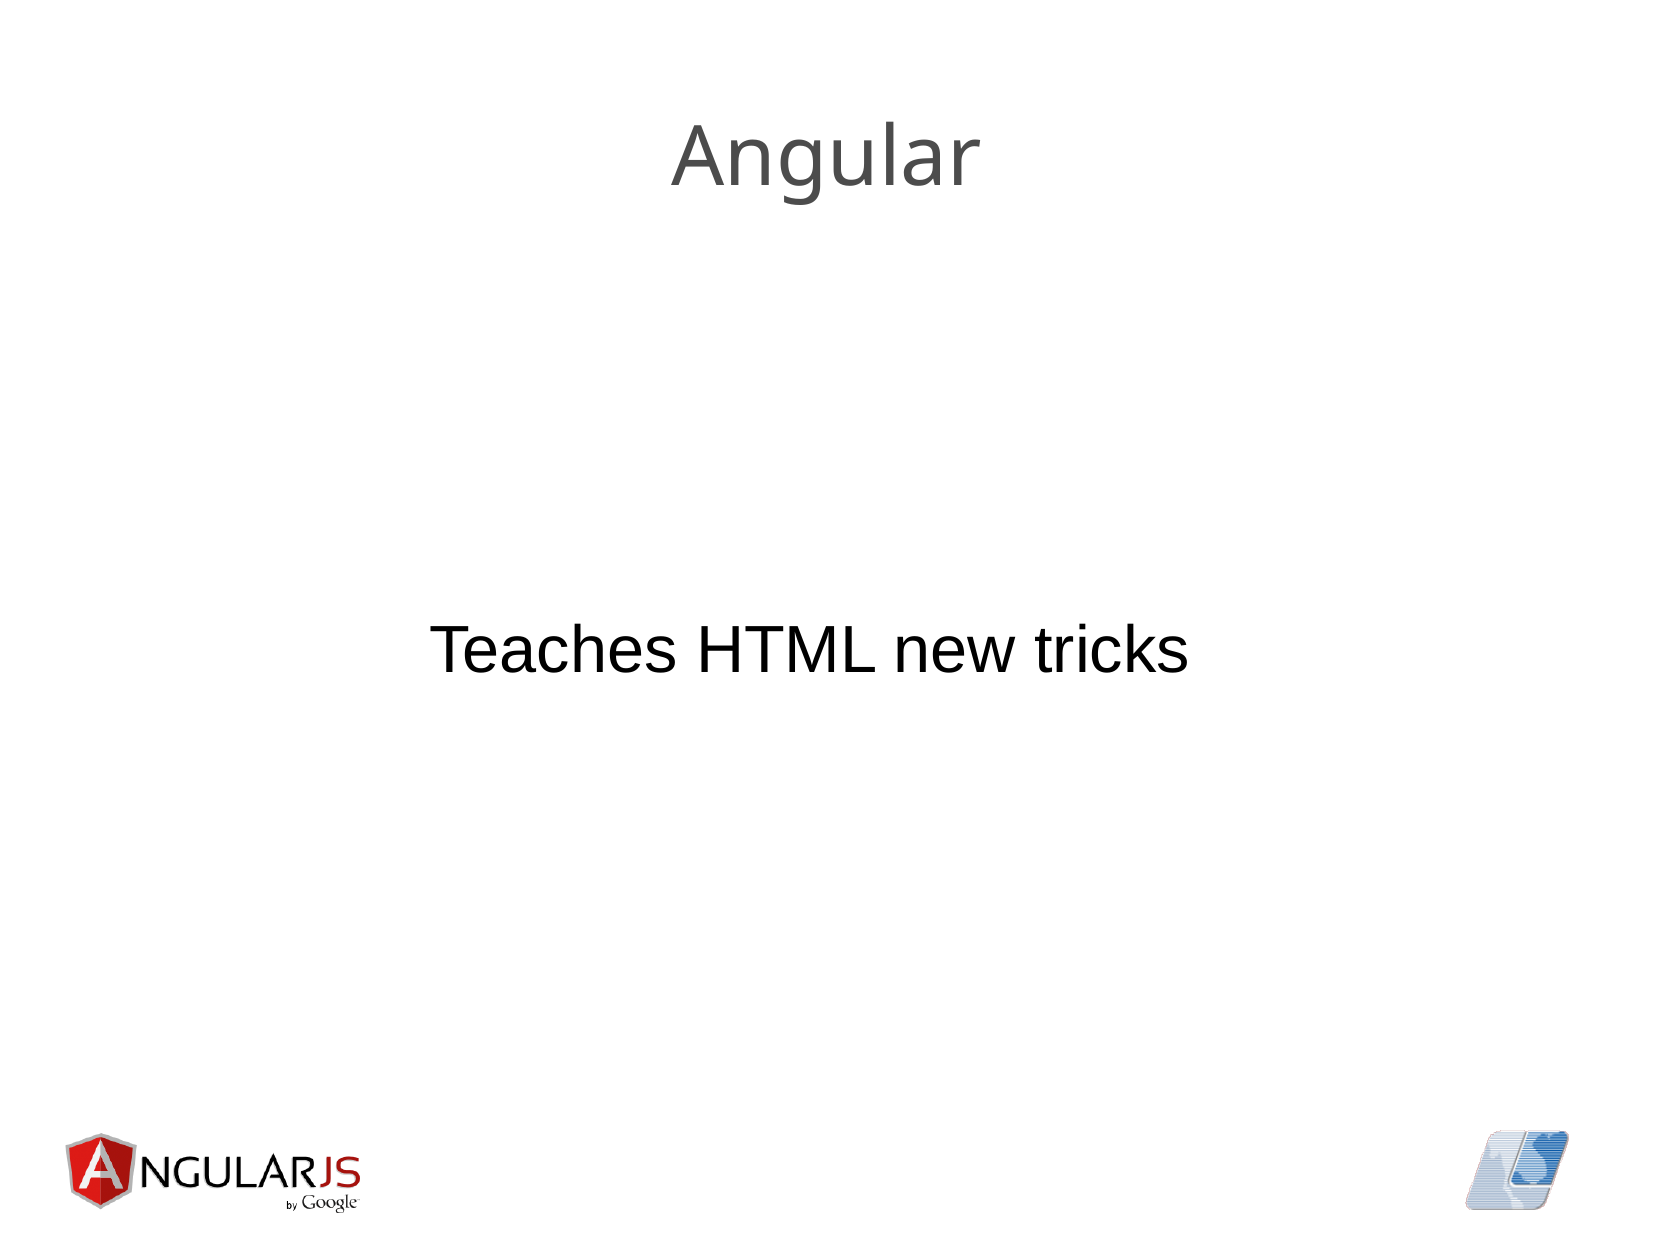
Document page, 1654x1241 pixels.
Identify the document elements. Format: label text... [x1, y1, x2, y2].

title Angular [82, 49, 1571, 257]
picture [1461, 1129, 1571, 1210]
subtitle Teaches HTML new tricks [82, 290, 1538, 1010]
picture [59, 1091, 367, 1241]
